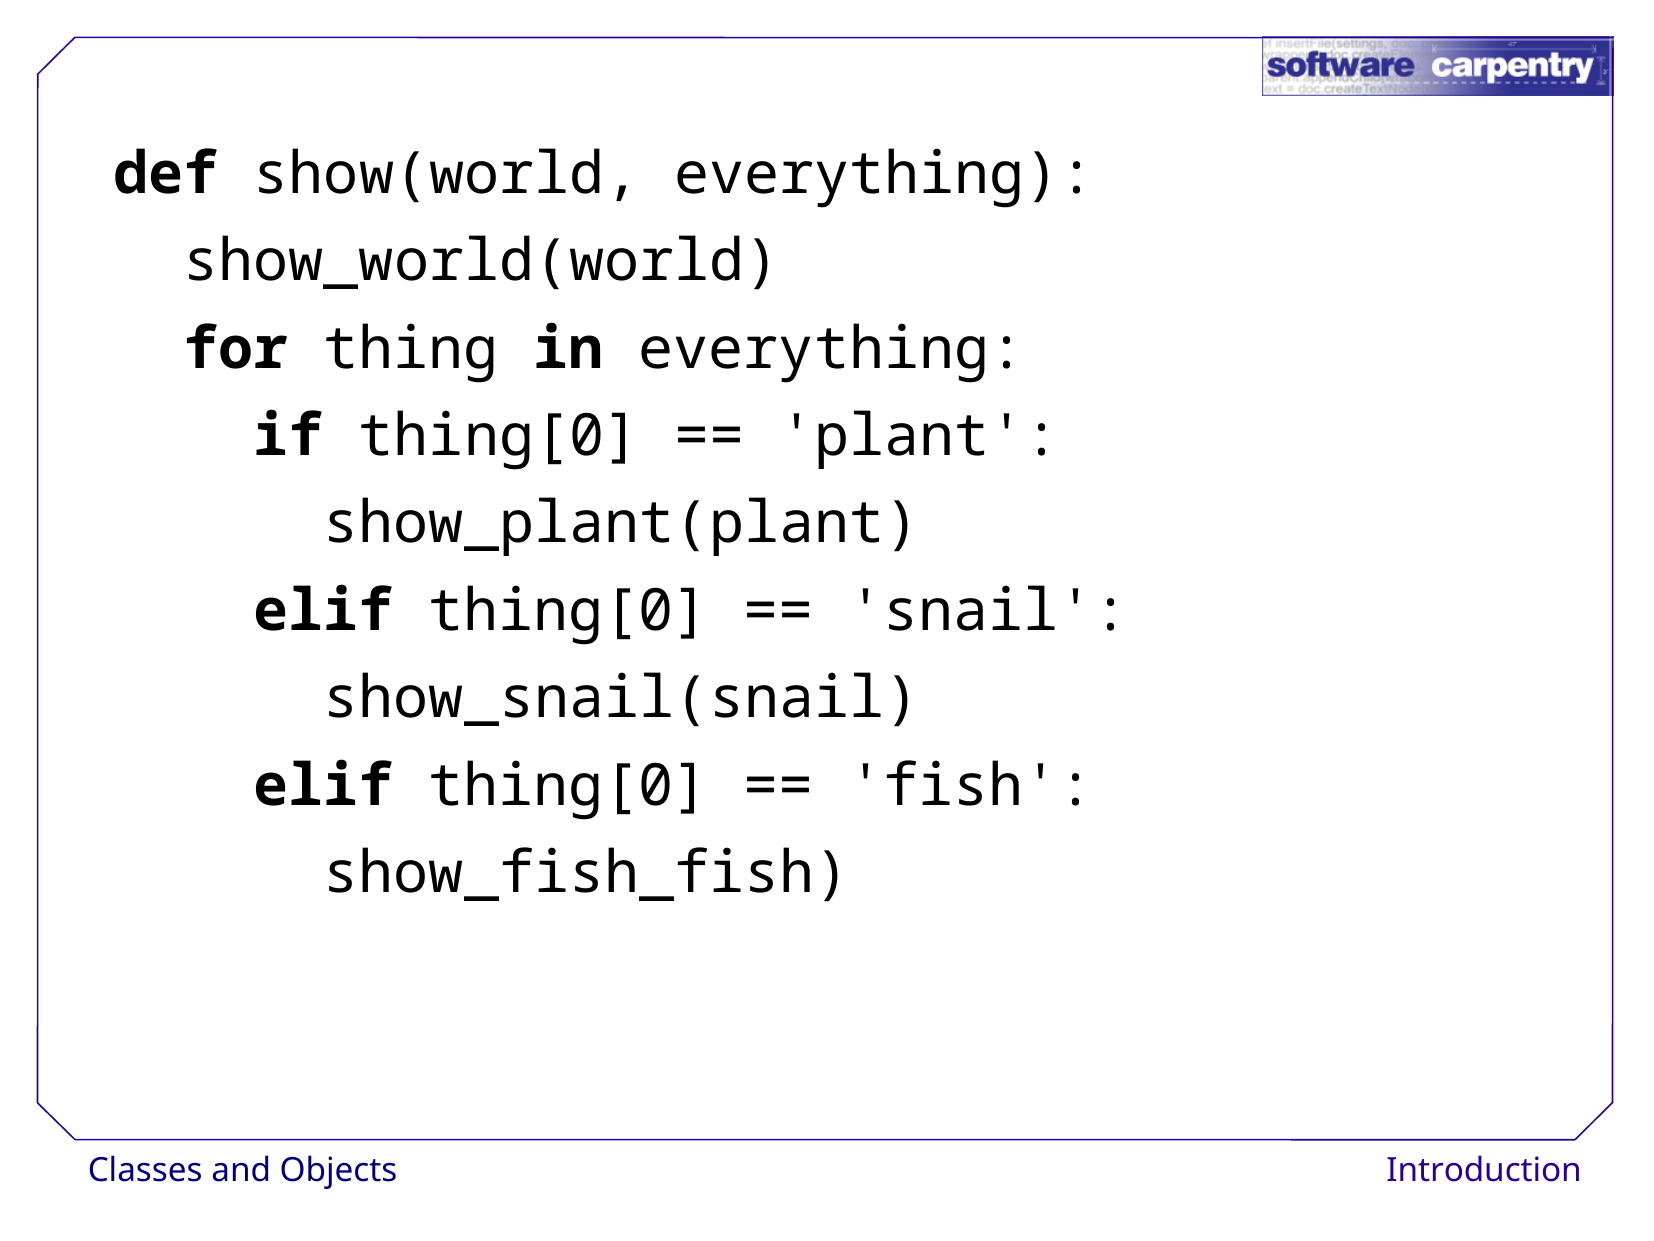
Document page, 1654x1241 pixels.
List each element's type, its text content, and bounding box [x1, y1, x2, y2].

text_box def show(world, everything): show_world(world) for thing in everything: if thing[0] == 'plant': show_plant(plant) elif thing[0] == 'snail': show_snail(snail) elif thing[0] == 'fish': show_fish_fish) [99, 109, 1517, 913]
picture [1262, 36, 1614, 96]
